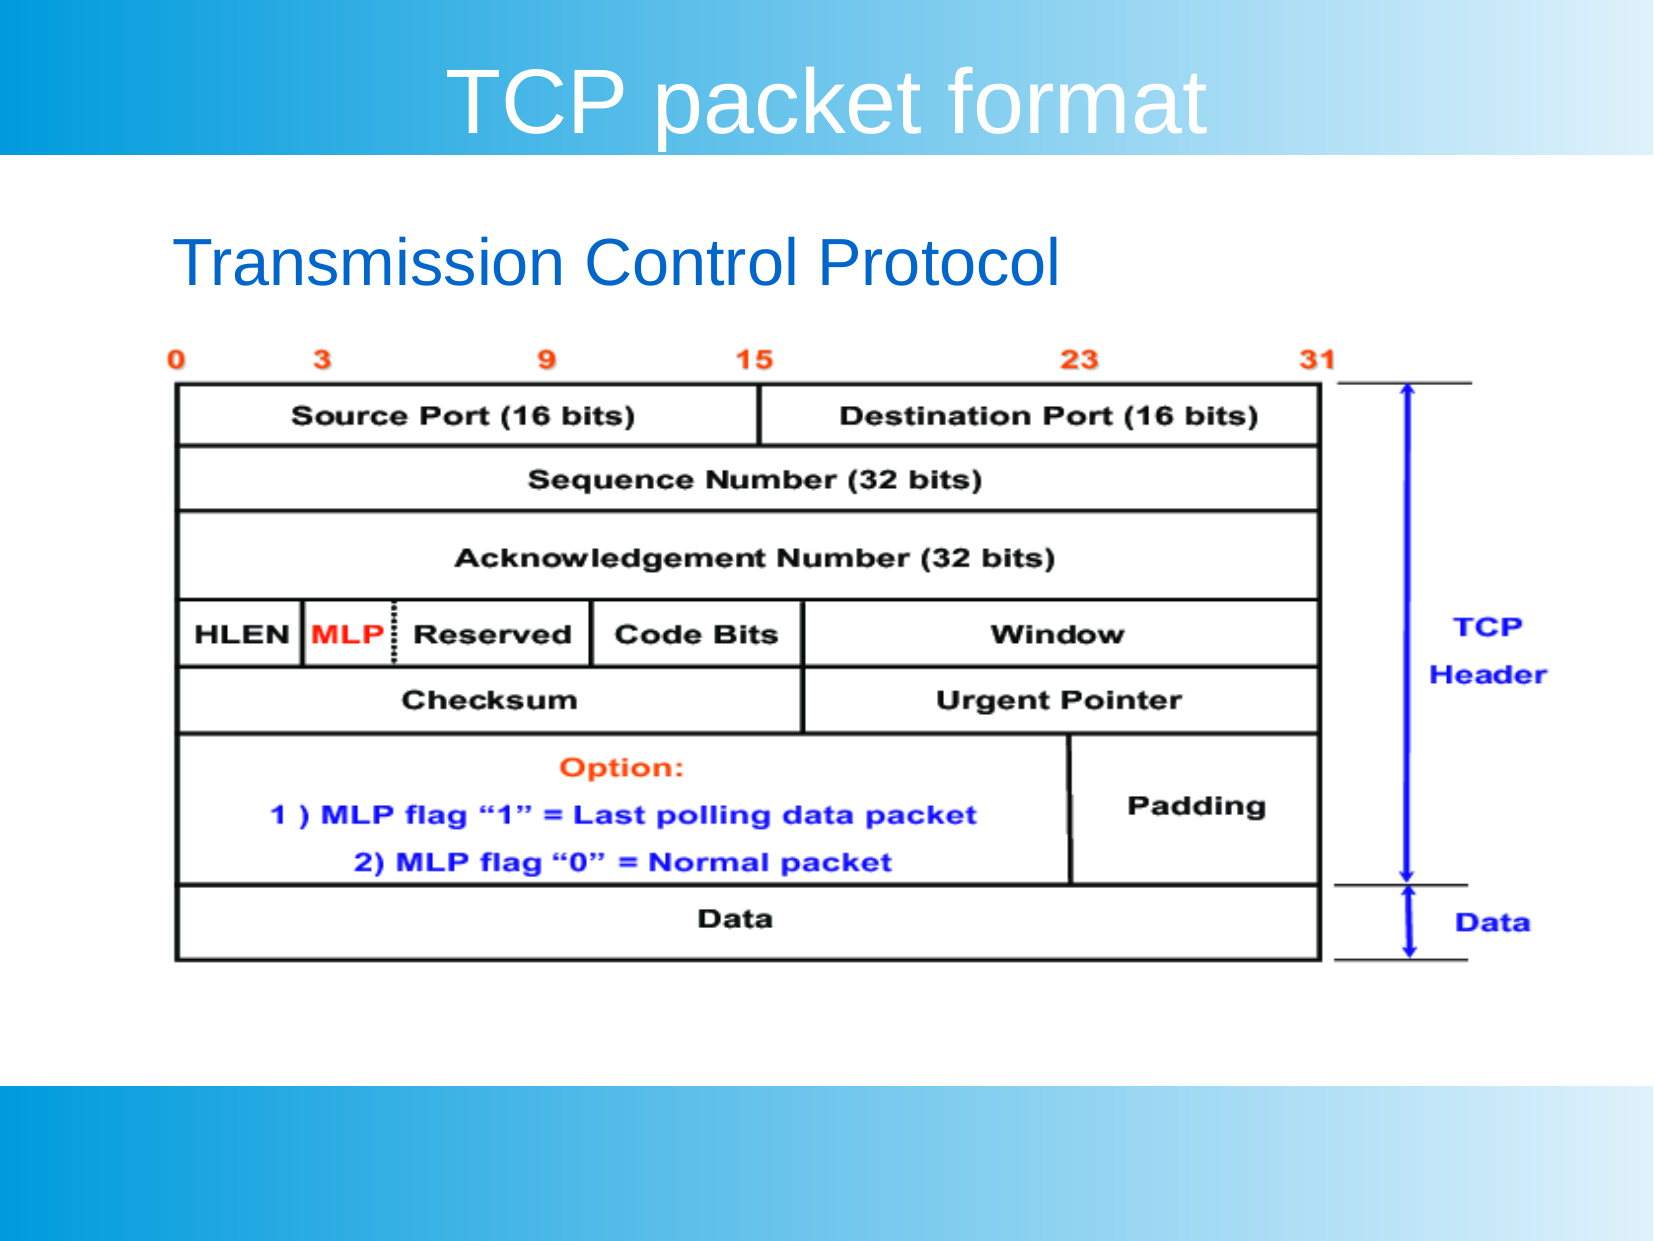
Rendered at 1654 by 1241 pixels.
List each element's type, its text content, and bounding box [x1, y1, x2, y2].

title TCP packet format [82, 49, 1571, 155]
picture [82, 314, 1591, 1010]
list Transmission Control Protocol [82, 225, 1571, 314]
